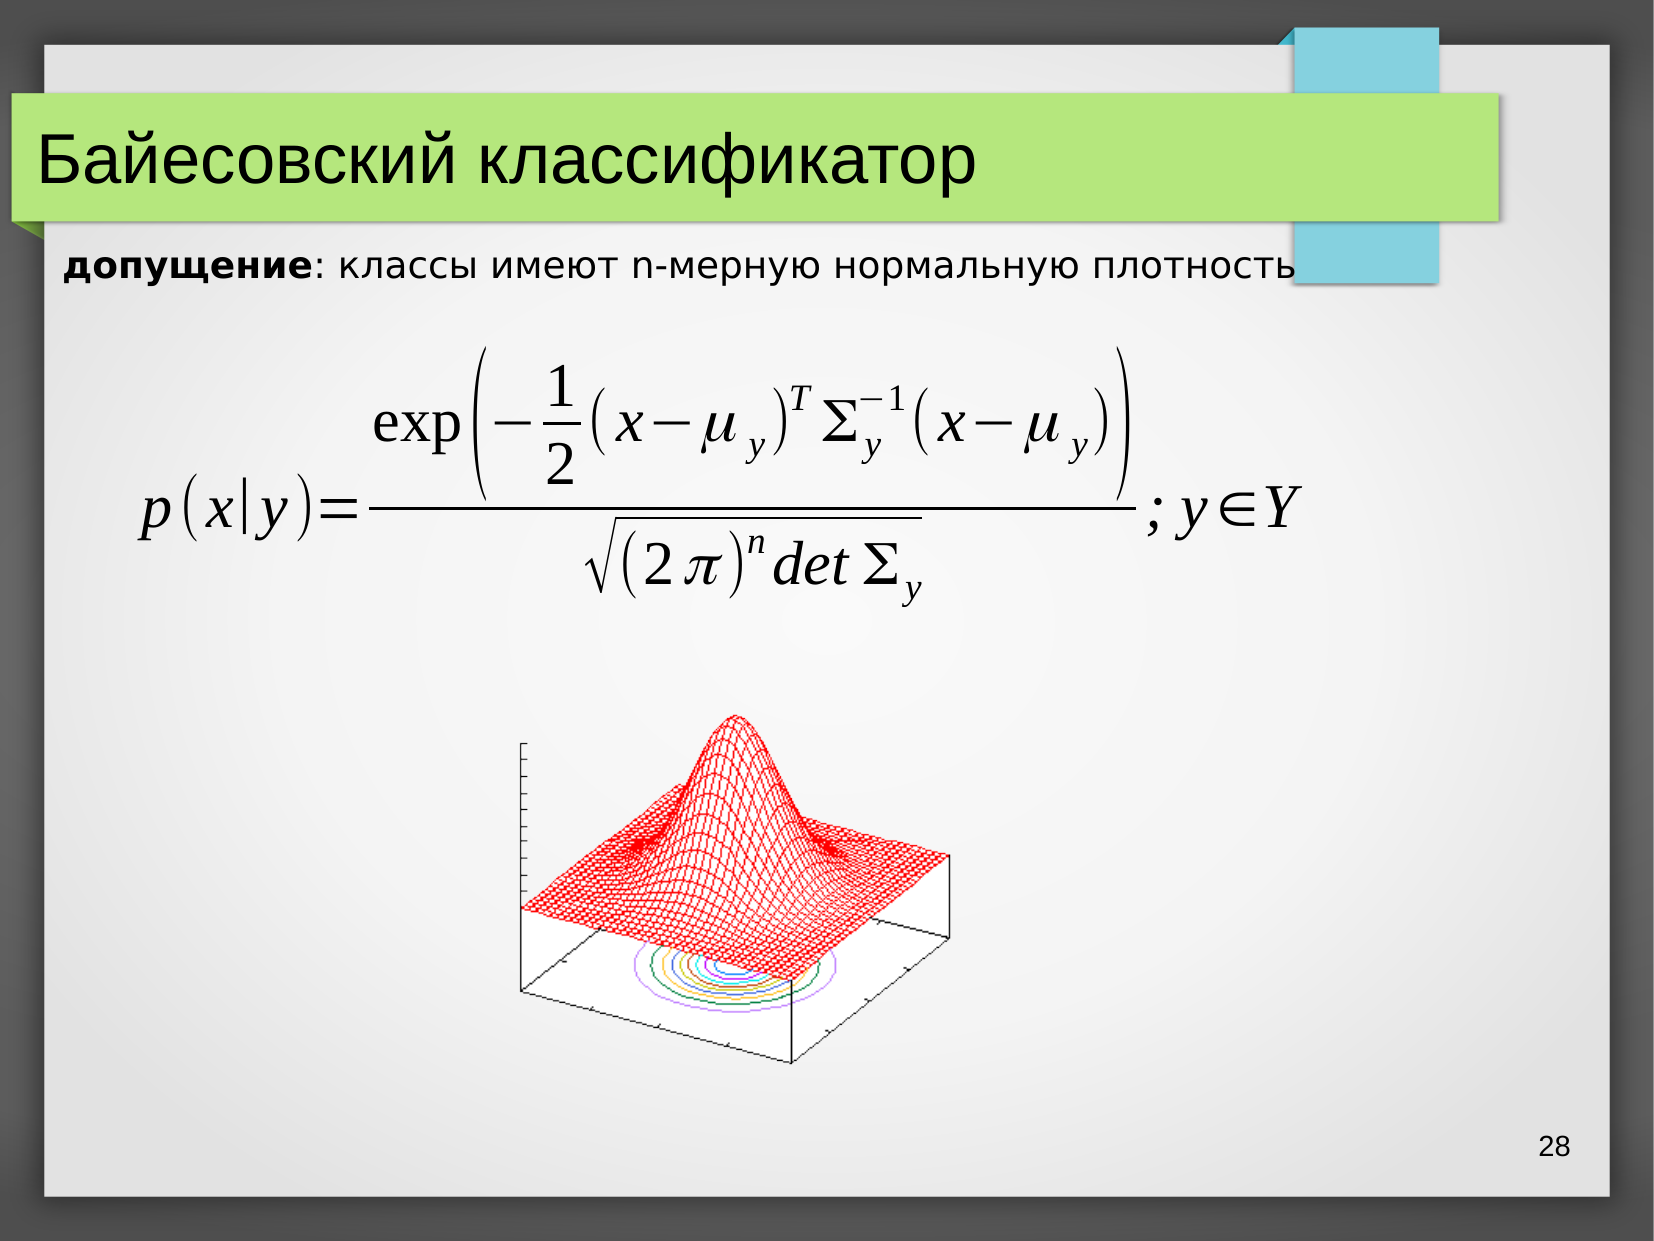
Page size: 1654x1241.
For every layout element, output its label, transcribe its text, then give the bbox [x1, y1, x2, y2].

title Байесовский классификатор [35, 118, 1489, 200]
chart [129, 342, 1312, 608]
picture [0, 0, 1654, 1241]
text_box допущение: классы имеют n-мерную нормальную плотность [47, 236, 1524, 296]
